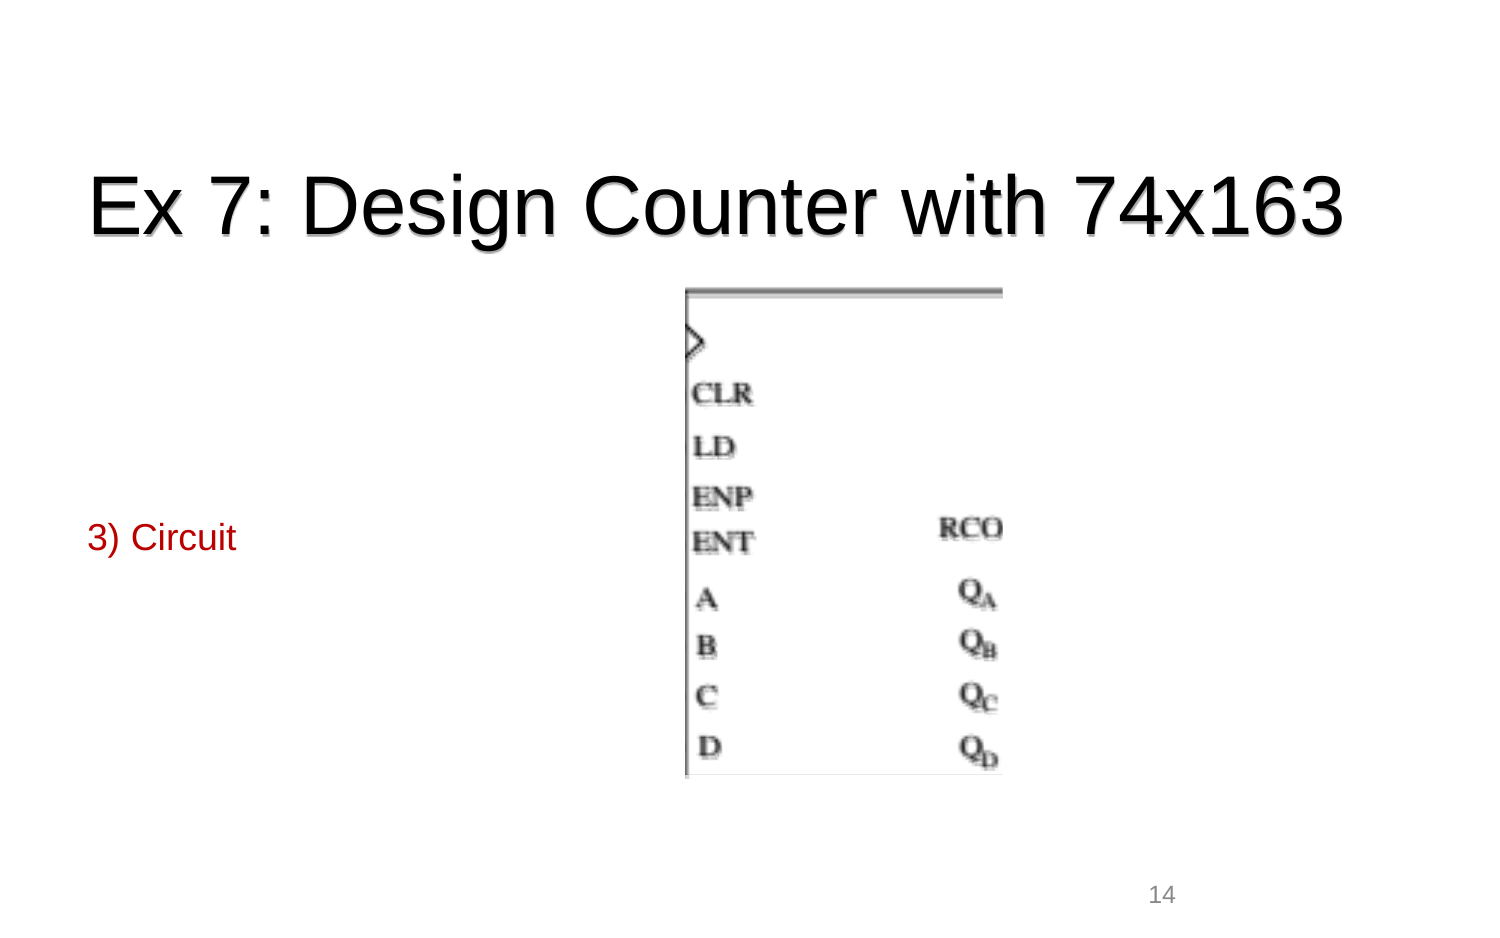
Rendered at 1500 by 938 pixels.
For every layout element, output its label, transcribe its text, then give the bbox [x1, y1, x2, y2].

picture [685, 285, 1003, 775]
slide_number <number> [1133, 868, 1471, 919]
text_box 3) Circuit [72, 505, 254, 567]
title Ex 7: Design Counter with 74x163 [72, 143, 1434, 251]
